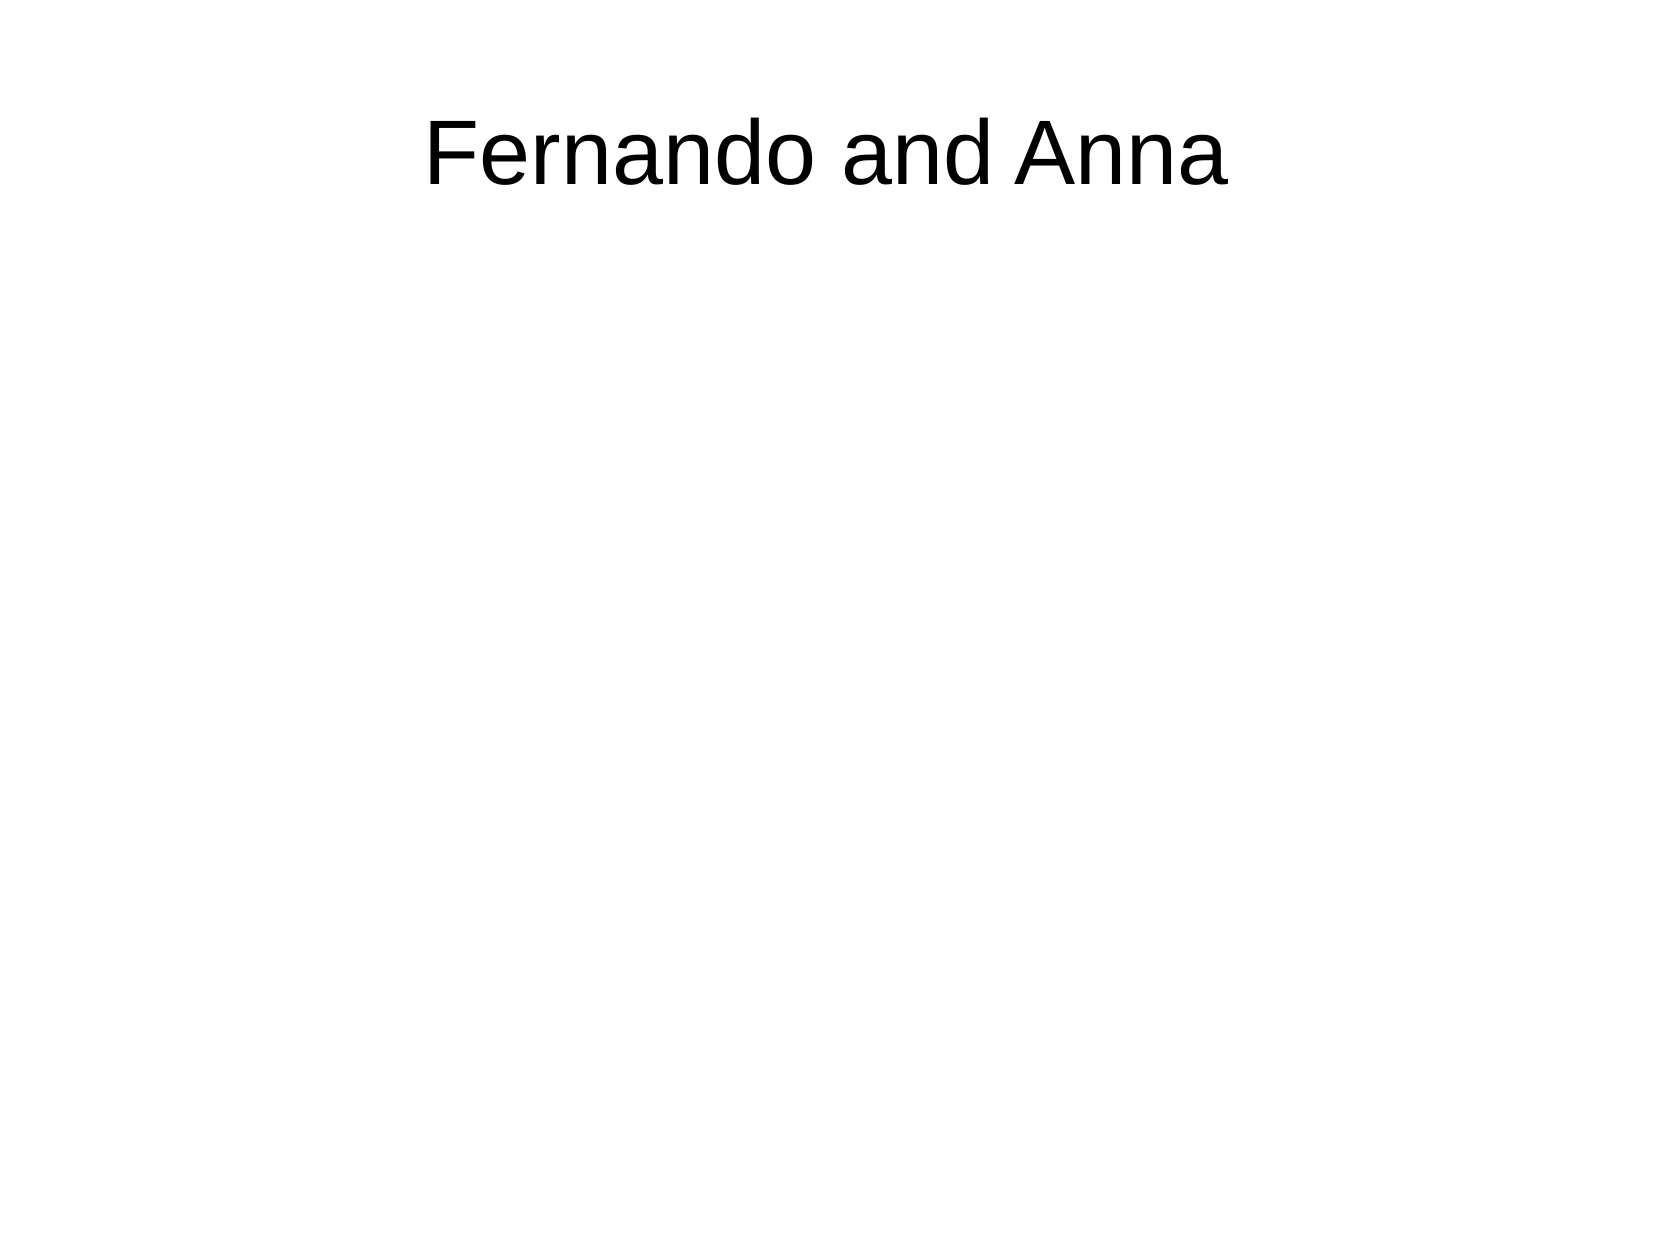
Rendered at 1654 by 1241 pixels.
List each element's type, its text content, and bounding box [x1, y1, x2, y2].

title Fernando and Anna [82, 49, 1571, 257]
